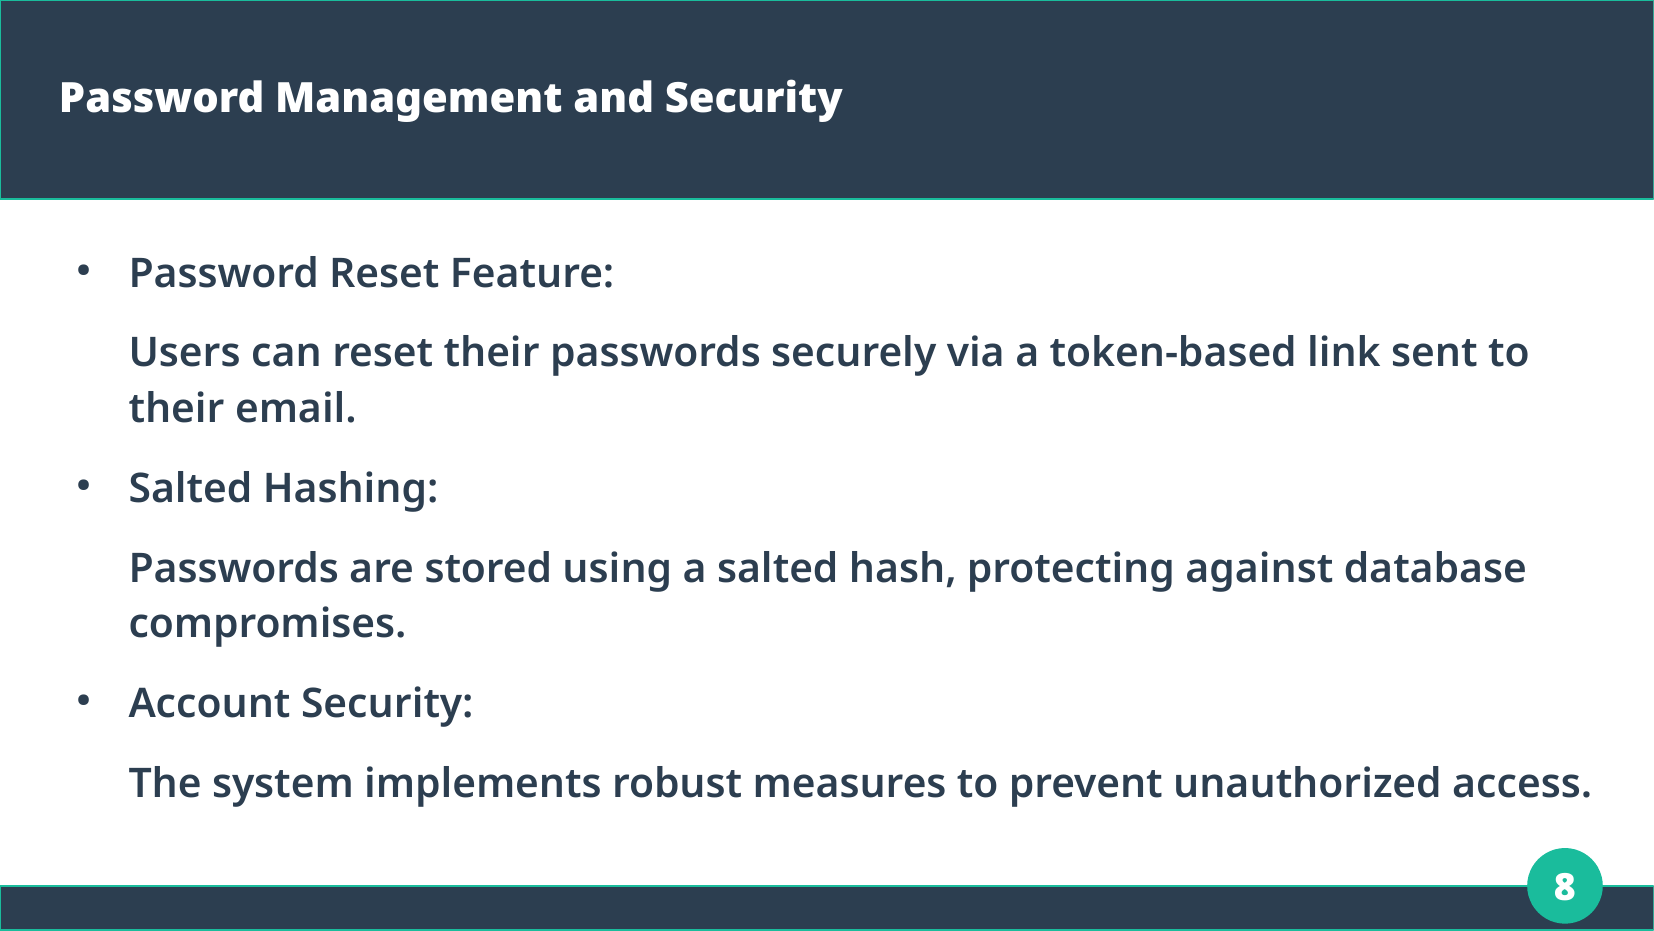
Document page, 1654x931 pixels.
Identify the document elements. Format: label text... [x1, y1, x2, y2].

list Password Reset Feature: Users can reset their passwords securely via a token-based link sent to their email. Salted Hashing: Passwords are stored using a salted hash, protecting against database compromises. Account Security: The system implements robust measures to prevent unauthorized access. [59, 243, 1595, 864]
title Password Management and Security [59, 37, 1595, 155]
